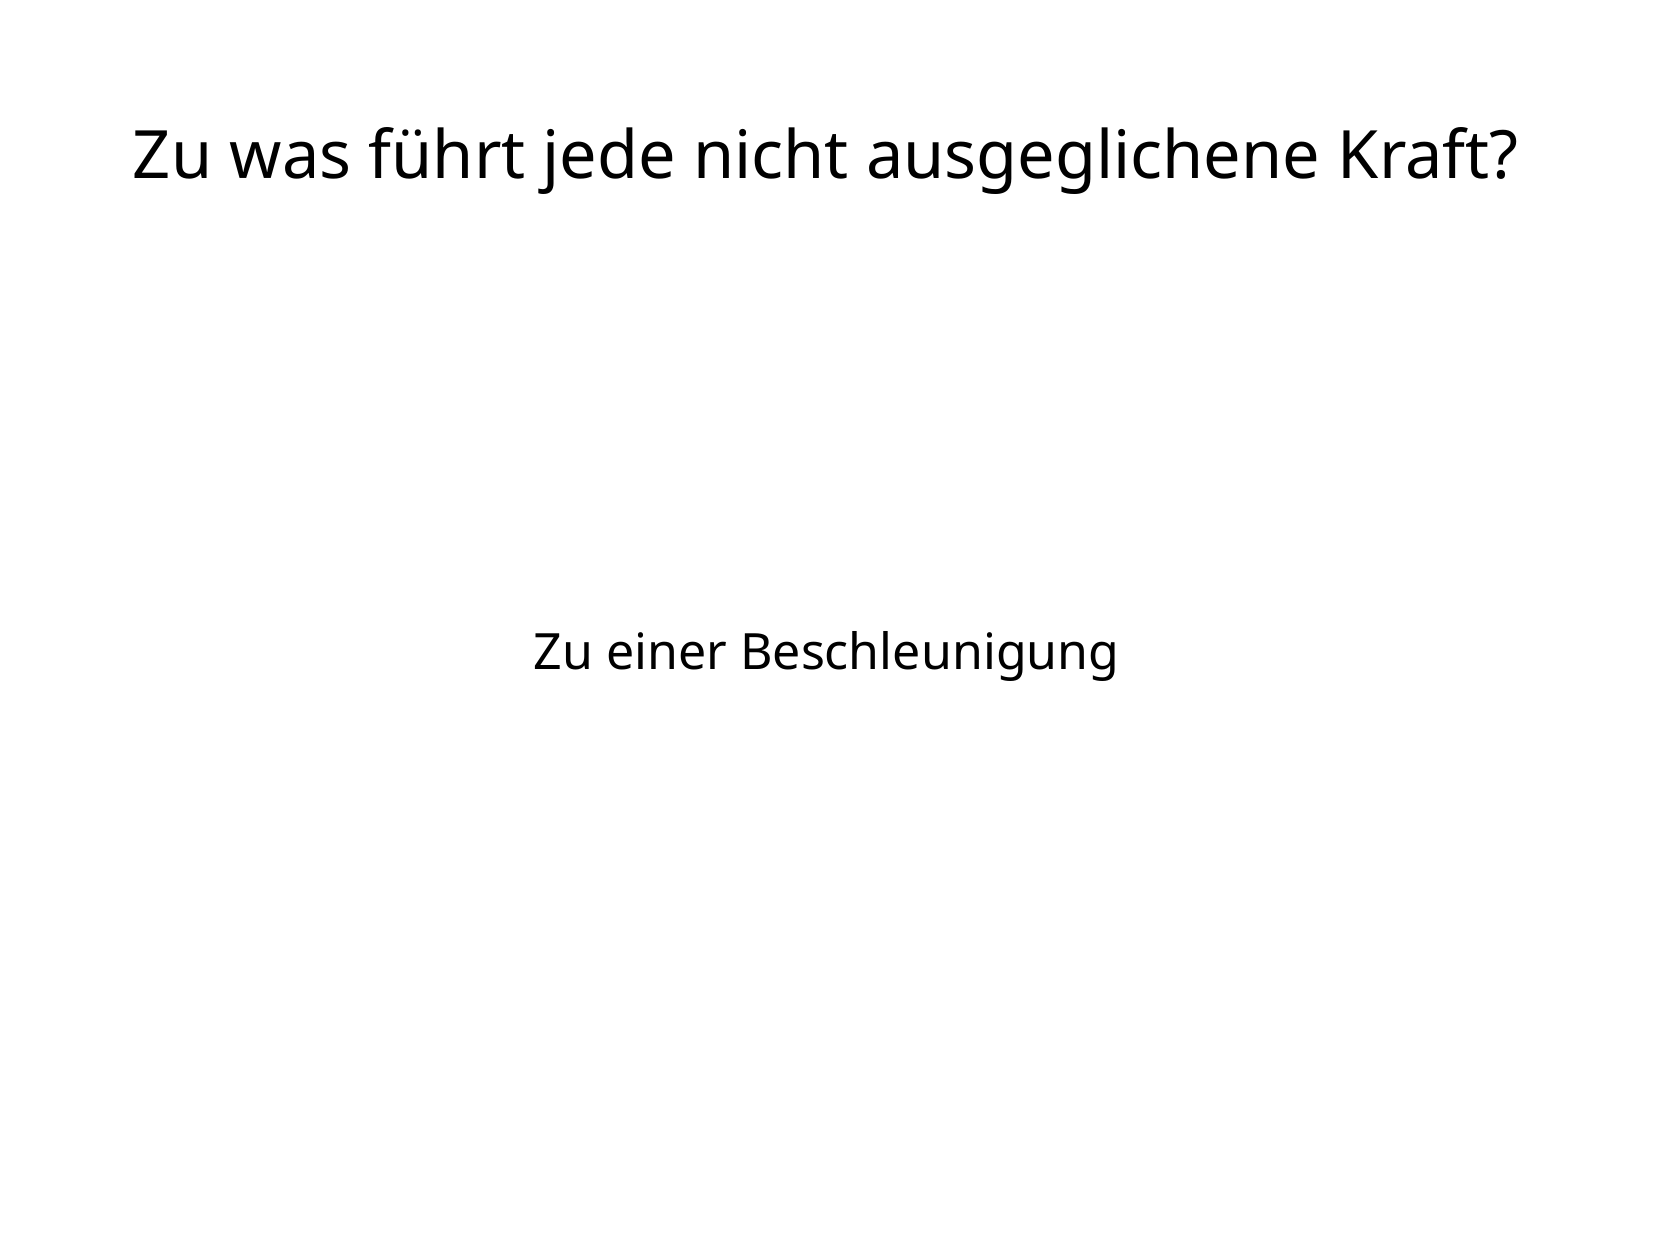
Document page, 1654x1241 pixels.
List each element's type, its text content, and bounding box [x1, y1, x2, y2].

title Zu was führt jede nicht ausgeglichene Kraft? [82, 49, 1571, 257]
subtitle Zu einer Beschleunigung [82, 290, 1571, 1010]
